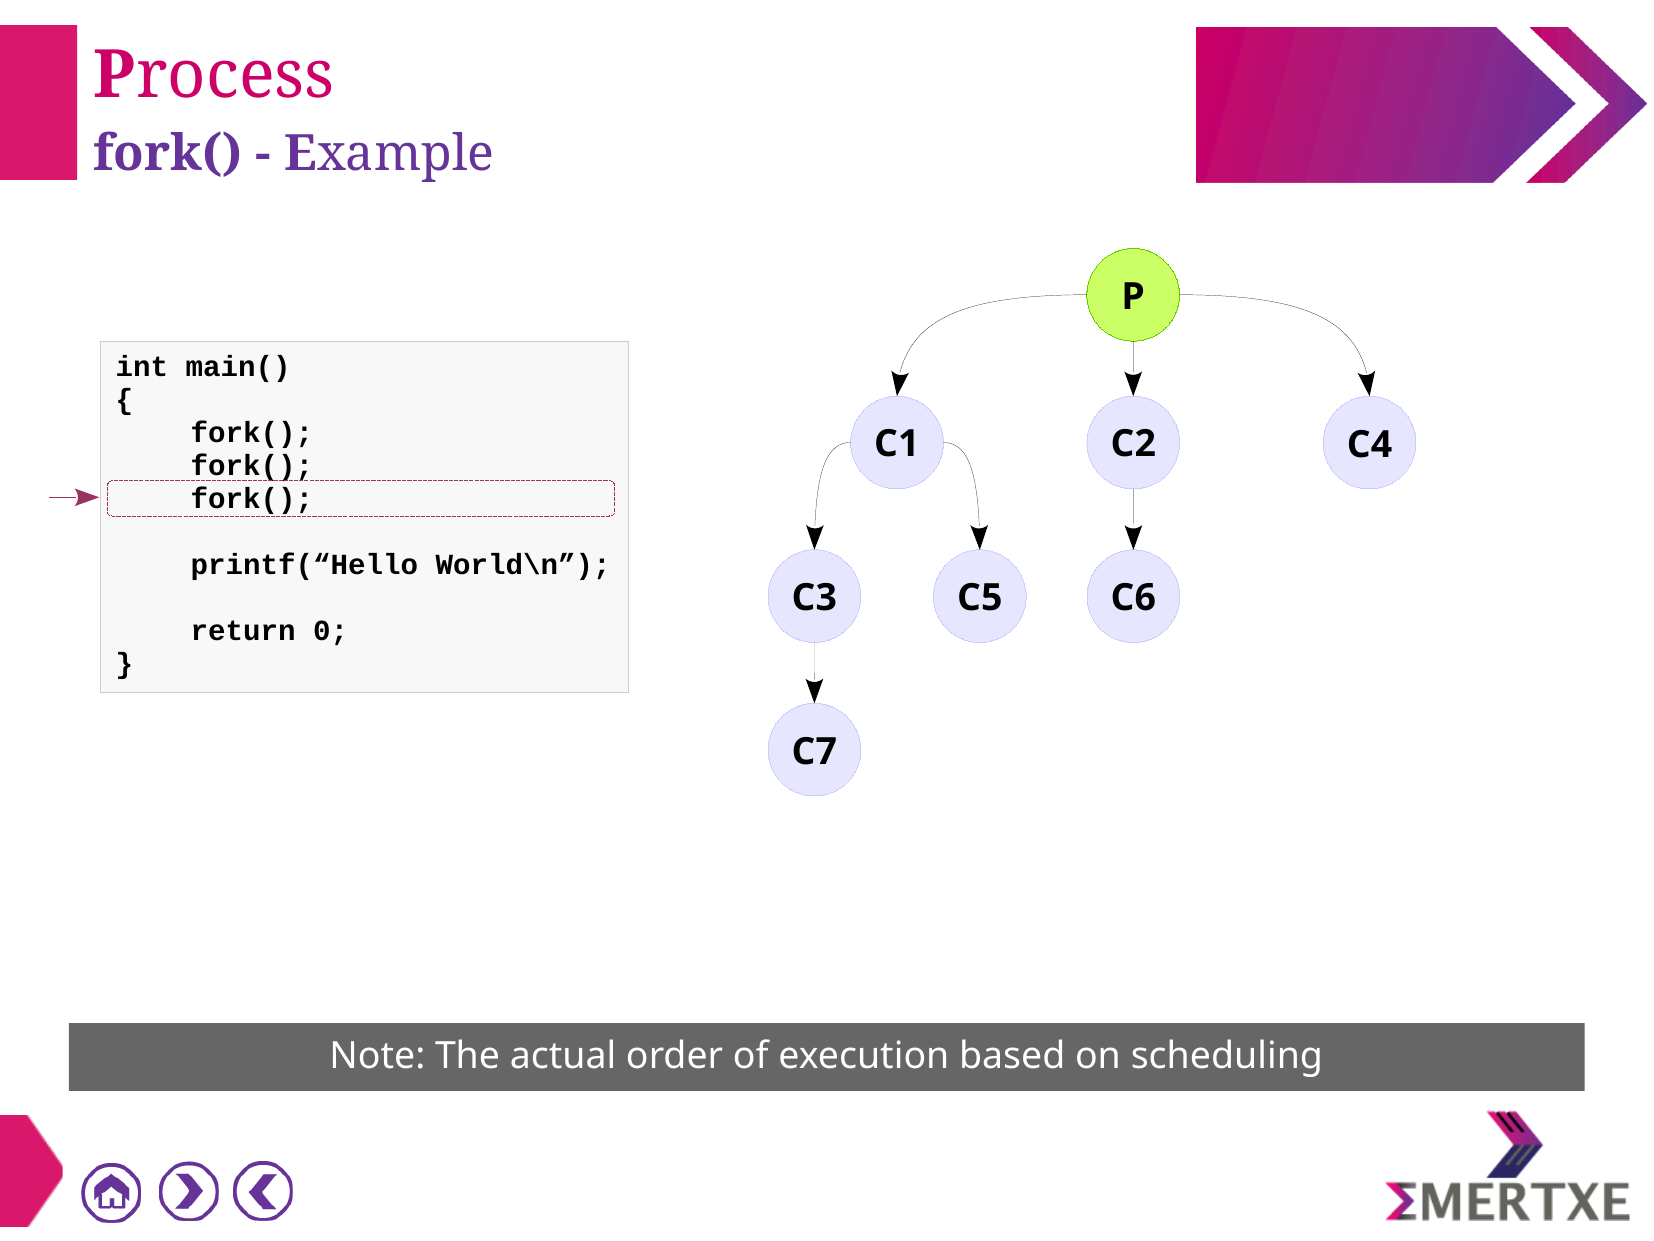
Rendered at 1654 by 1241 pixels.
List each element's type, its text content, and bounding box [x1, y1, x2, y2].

text_box C3 [768, 549, 861, 643]
text_box P [1086, 248, 1180, 342]
text_box [107, 480, 615, 517]
text_box C6 [1087, 549, 1180, 643]
text_box C5 [933, 549, 1027, 643]
text_box int main() { fork(); fork(); fork(); printf(“Hello World\n”); return 0; } [100, 341, 629, 693]
text_box C7 [768, 703, 861, 797]
text_box C2 [1086, 396, 1180, 489]
text_box C1 [850, 396, 944, 489]
picture [81, 1163, 141, 1223]
picture [159, 1161, 219, 1221]
text_box Note: The actual order of execution based on scheduling [68, 1023, 1585, 1091]
picture [1385, 1107, 1631, 1221]
picture [1571, 27, 1647, 183]
text_box C4 [1323, 396, 1416, 489]
picture [233, 1161, 293, 1221]
title Process fork() - Example [93, 2, 1571, 210]
